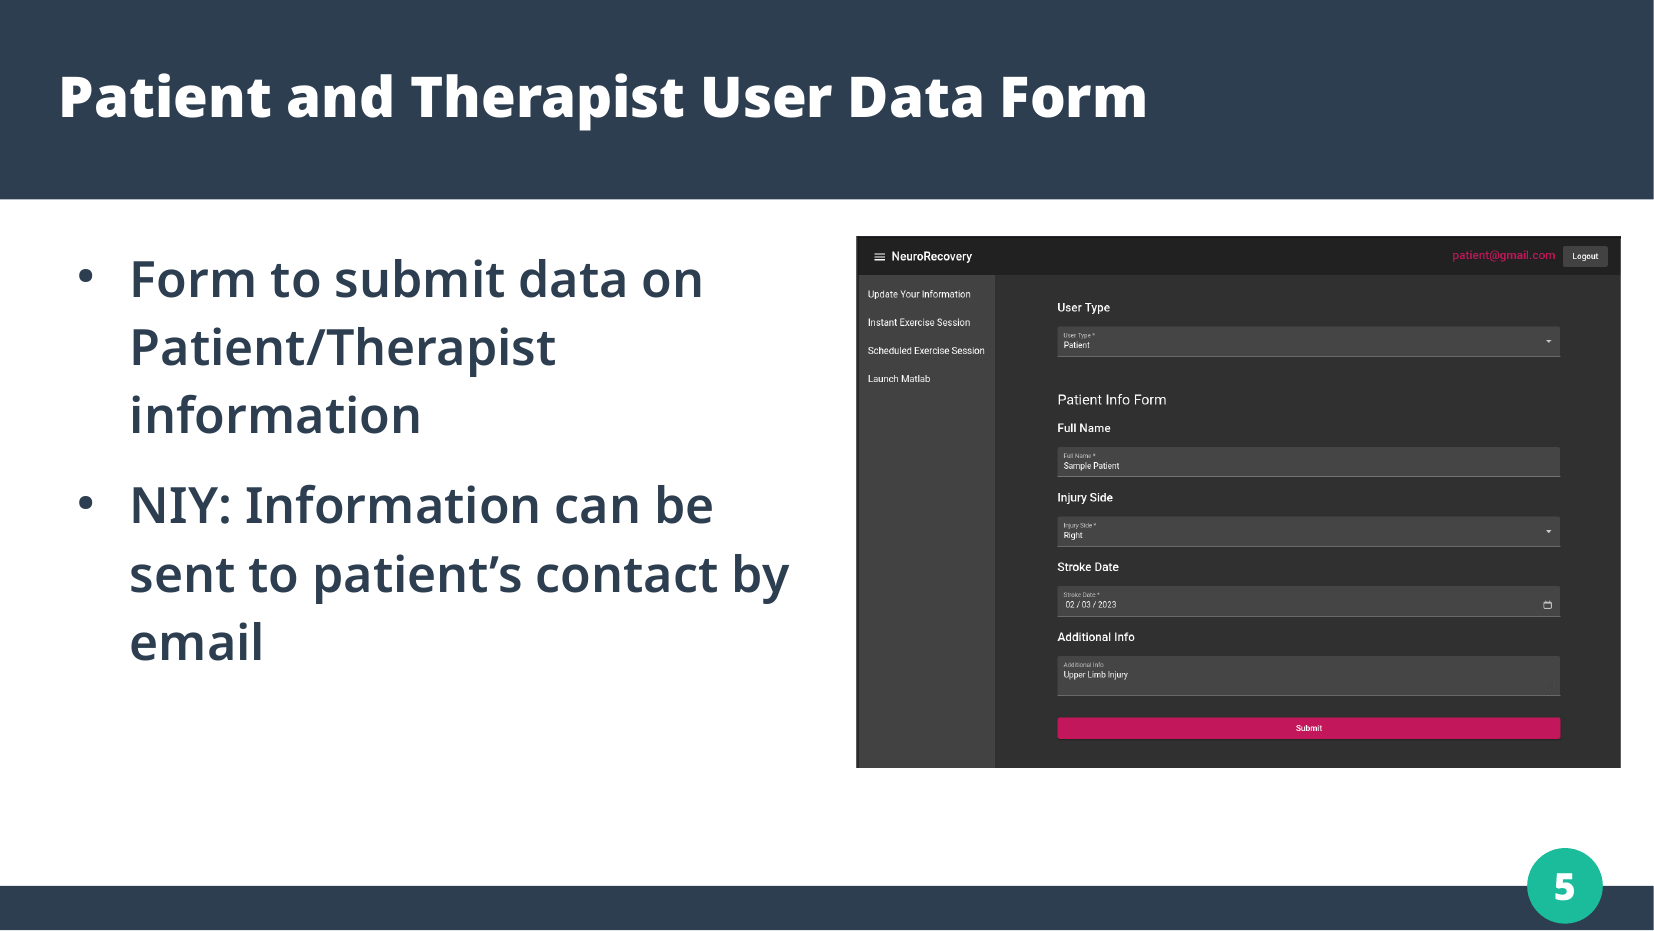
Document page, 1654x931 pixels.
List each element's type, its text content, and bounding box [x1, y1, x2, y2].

list Form to submit data on Patient/Therapist information NIY: Information can be sent to patient’s contact by email [59, 243, 798, 864]
title Patient and Therapist User Data Form [59, 37, 1595, 155]
picture [856, 236, 1621, 768]
